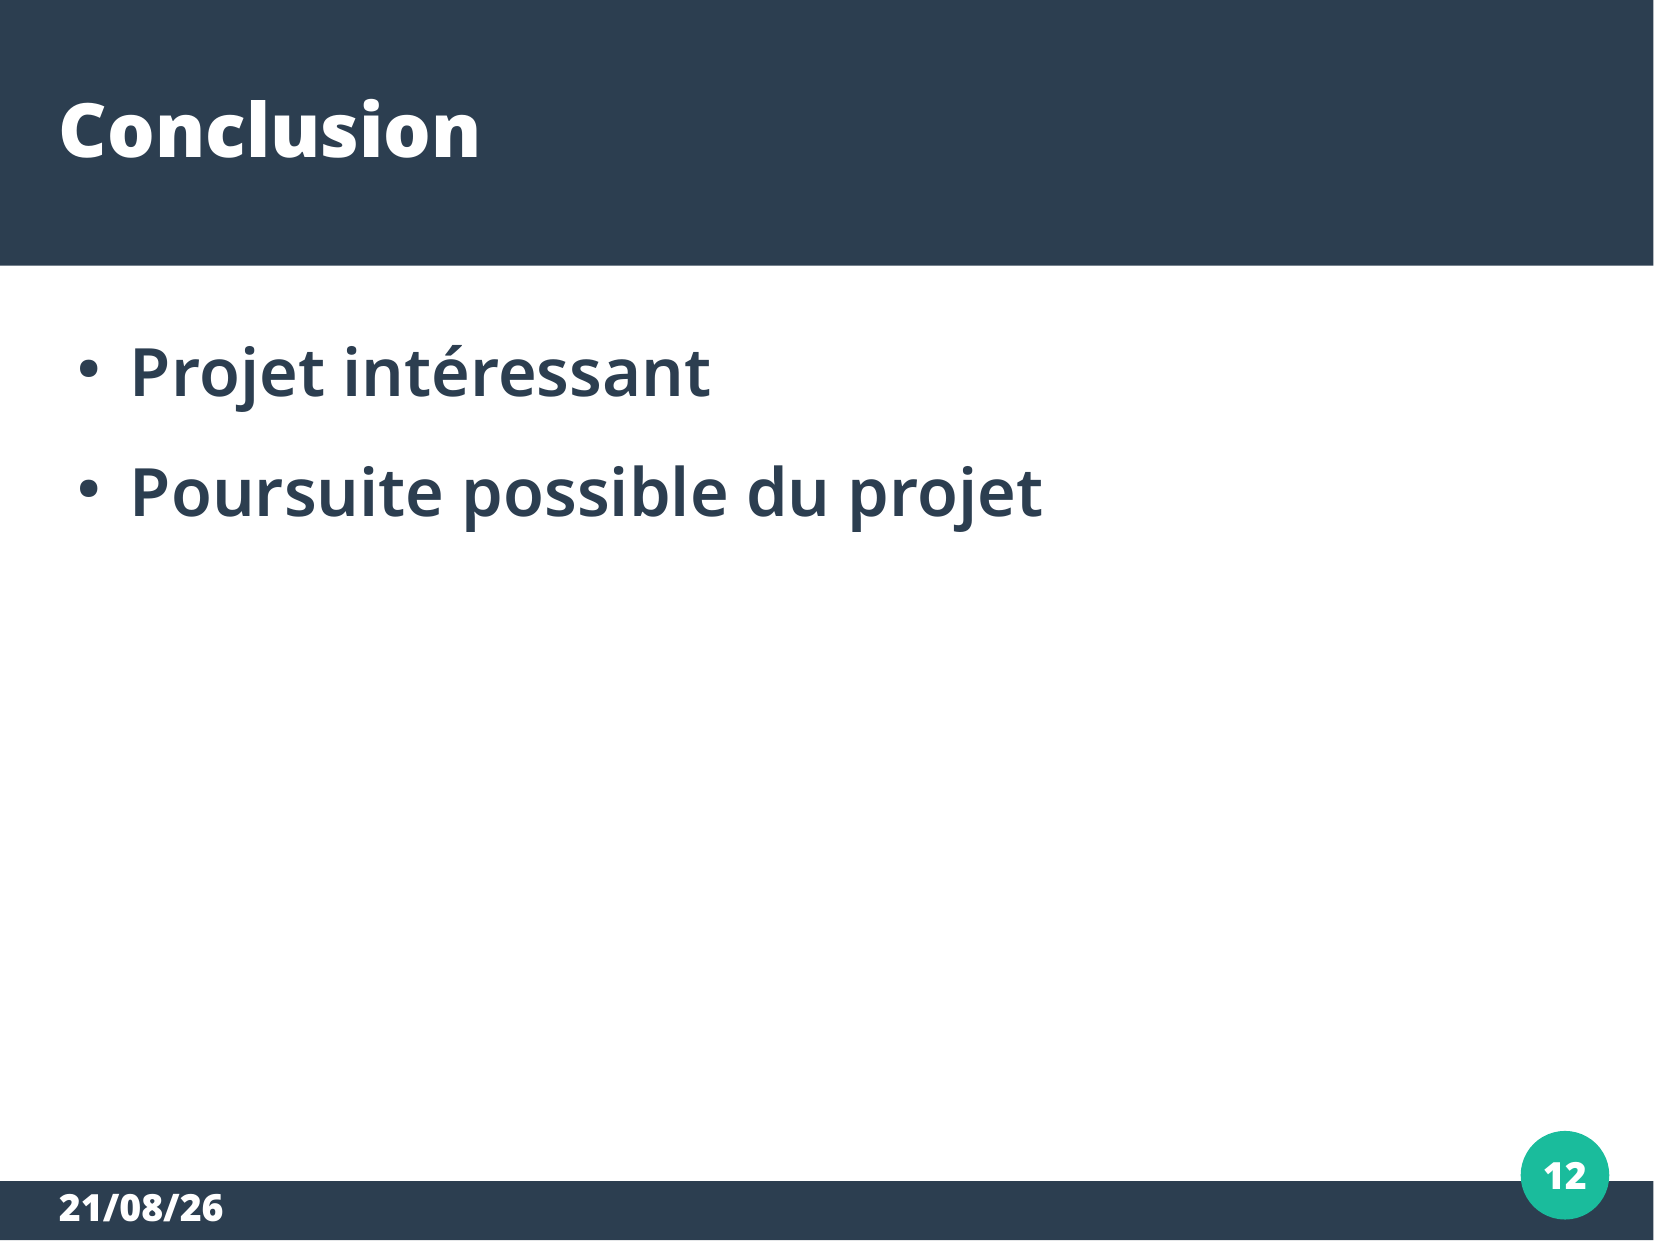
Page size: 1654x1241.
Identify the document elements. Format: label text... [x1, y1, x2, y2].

list Projet intéressant Poursuite possible du projet [59, 324, 1595, 1152]
title Conclusion [59, 49, 1595, 207]
